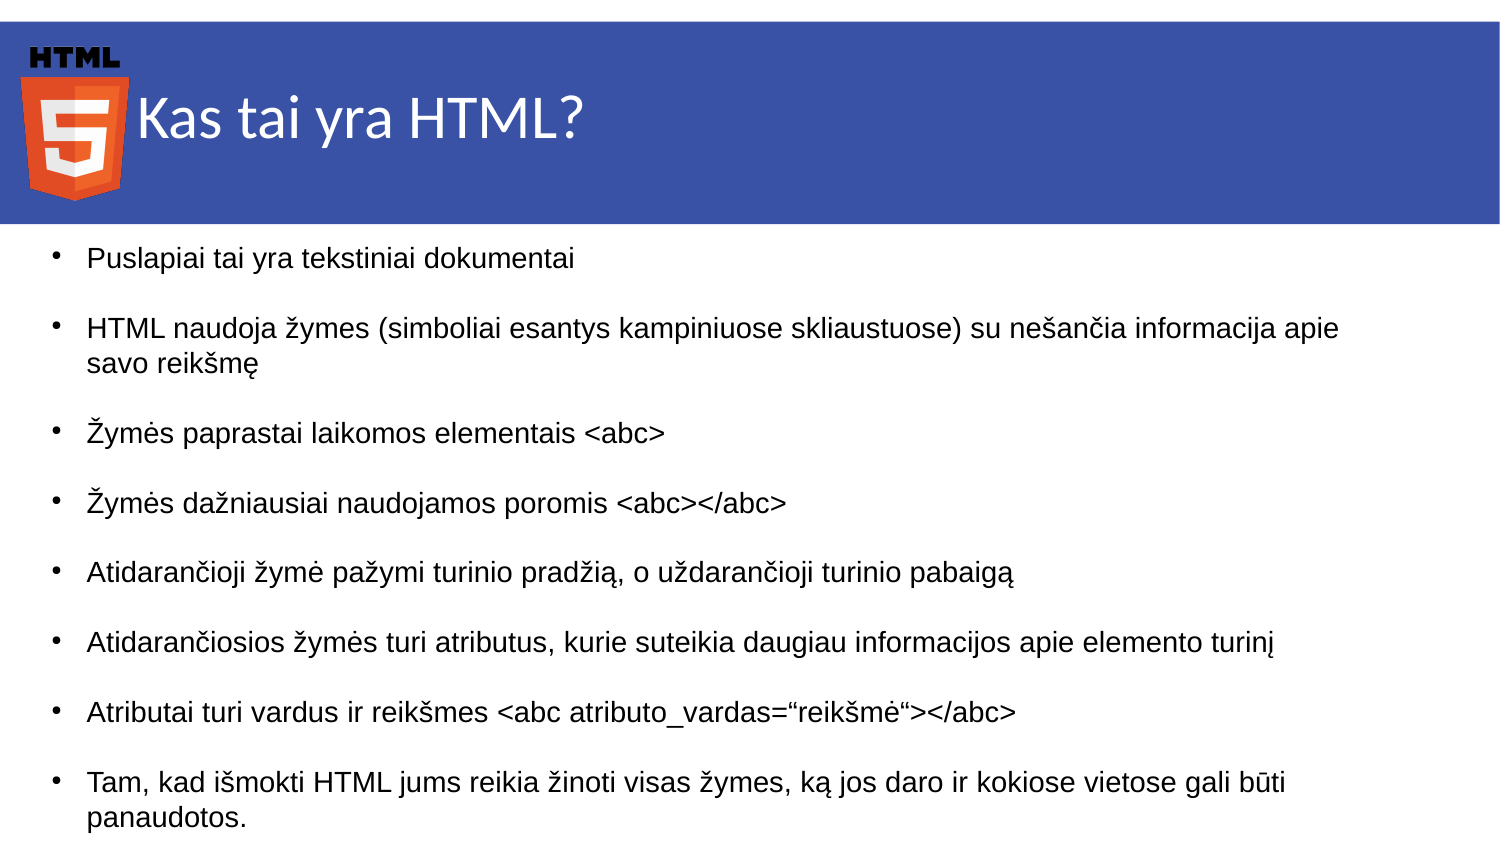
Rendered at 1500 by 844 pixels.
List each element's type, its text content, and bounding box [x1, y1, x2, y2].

text_box Puslapiai tai yra tekstiniai dokumentai HTML naudoja žymes (simboliai esantys kampiniuose skliaustuose) su nešančia informacija apie savo reikšmę Žymės paprastai laikomos elementais <abc> Žymės dažniausiai naudojamos poromis <abc></abc> Atidarančioji žymė pažymi turinio pradžią, o uždarančioji turinio pabaigą Atidarančiosios žymės turi atributus, kurie suteikia daugiau informacijos apie elemento turinį Atributai turi vardus ir reikšmes <abc atributo_vardas=“reikšmė“></abc> Tam, kad išmokti HTML jums reikia žinoti visas žymes, ką jos daro ir kokiose vietose gali būti panaudotos. [36, 224, 1389, 765]
title Kas tai yra HTML? [122, 72, 1500, 167]
picture [20, 46, 130, 201]
